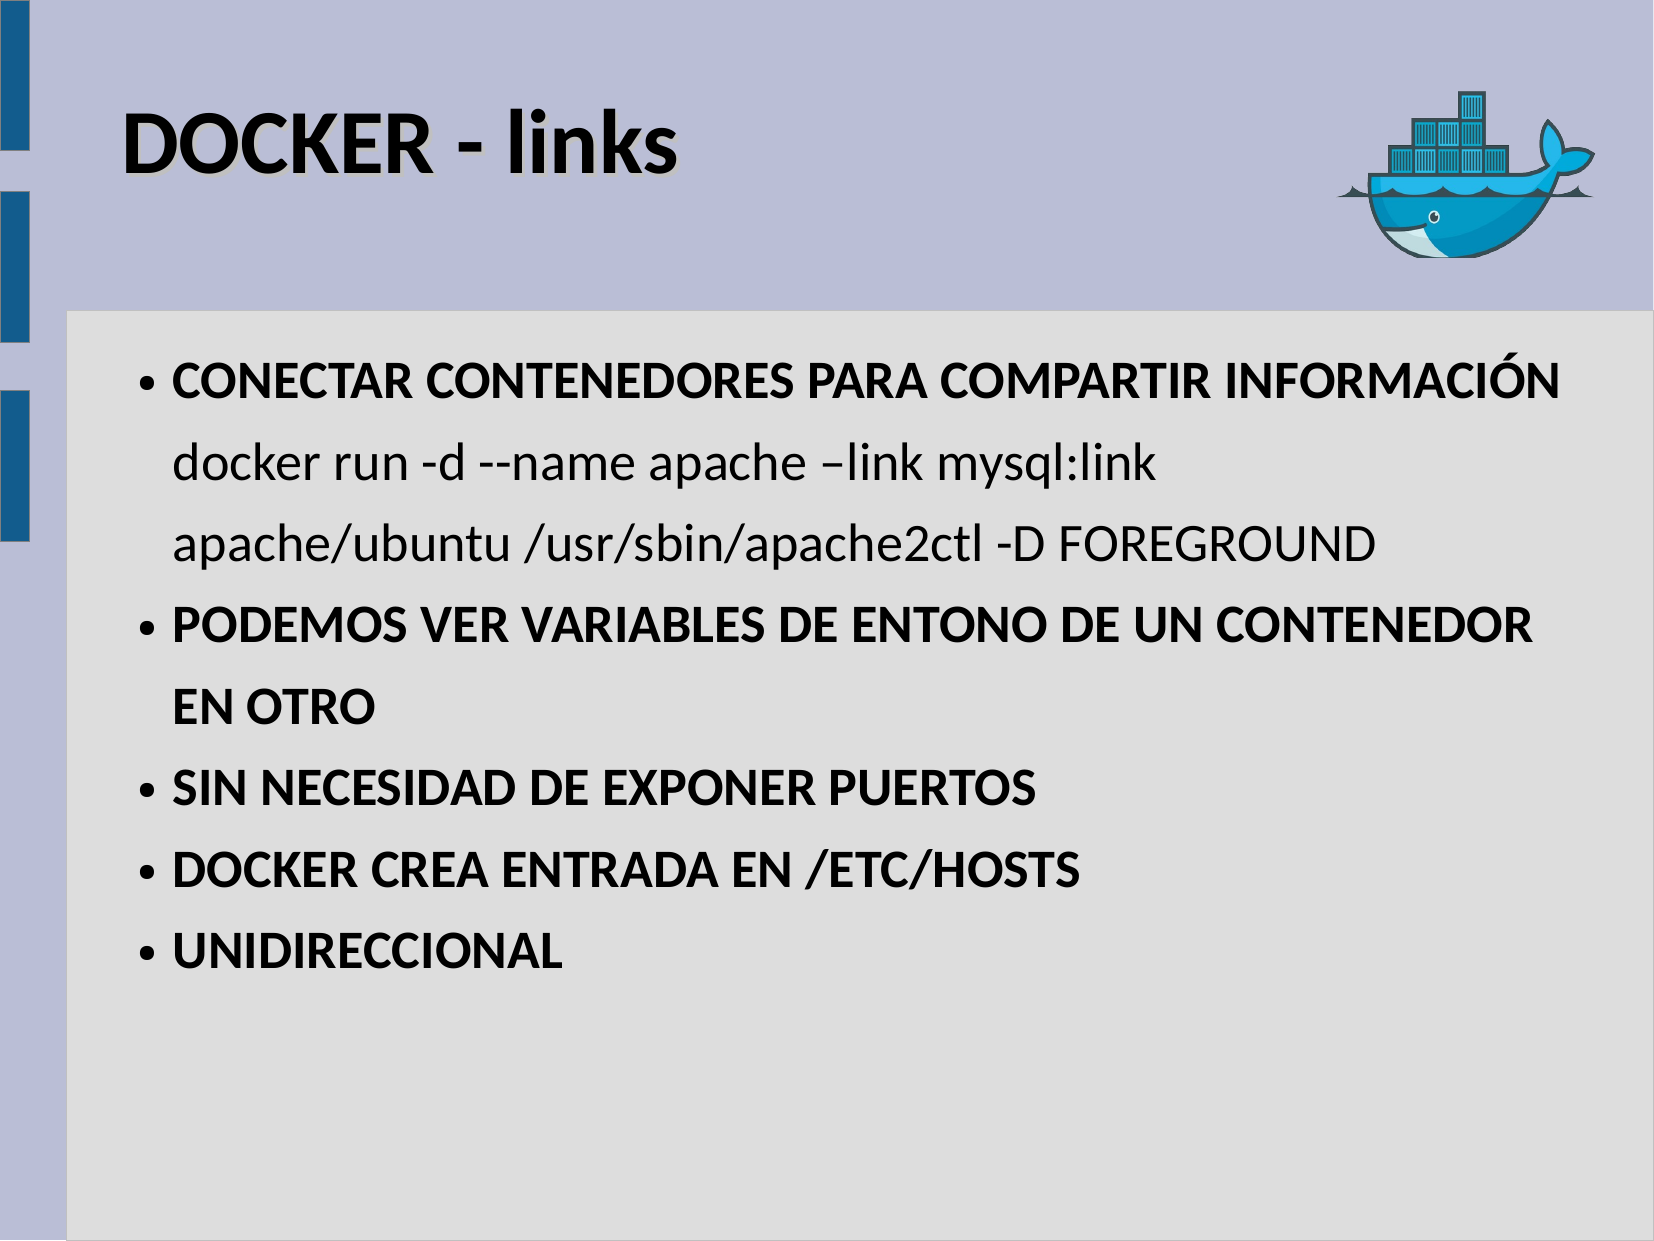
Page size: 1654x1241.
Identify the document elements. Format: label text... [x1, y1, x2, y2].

text_box DOCKER - links [106, 97, 932, 225]
picture [1287, 35, 1642, 258]
text_box CONECTAR CONTENEDORES PARA COMPARTIR INFORMACIÓN docker run -d --name apache –link mysql:link apache/ubuntu /usr/sbin/apache2ctl -D FOREGROUND PODEMOS VER VARIABLES DE ENTONO DE UN CONTENEDOR EN OTRO SIN NECESIDAD DE EXPONER PUERTOS DOCKER CREA ENTRADA EN /ETC/HOSTS UNIDIRECCIONAL [122, 323, 1588, 1241]
